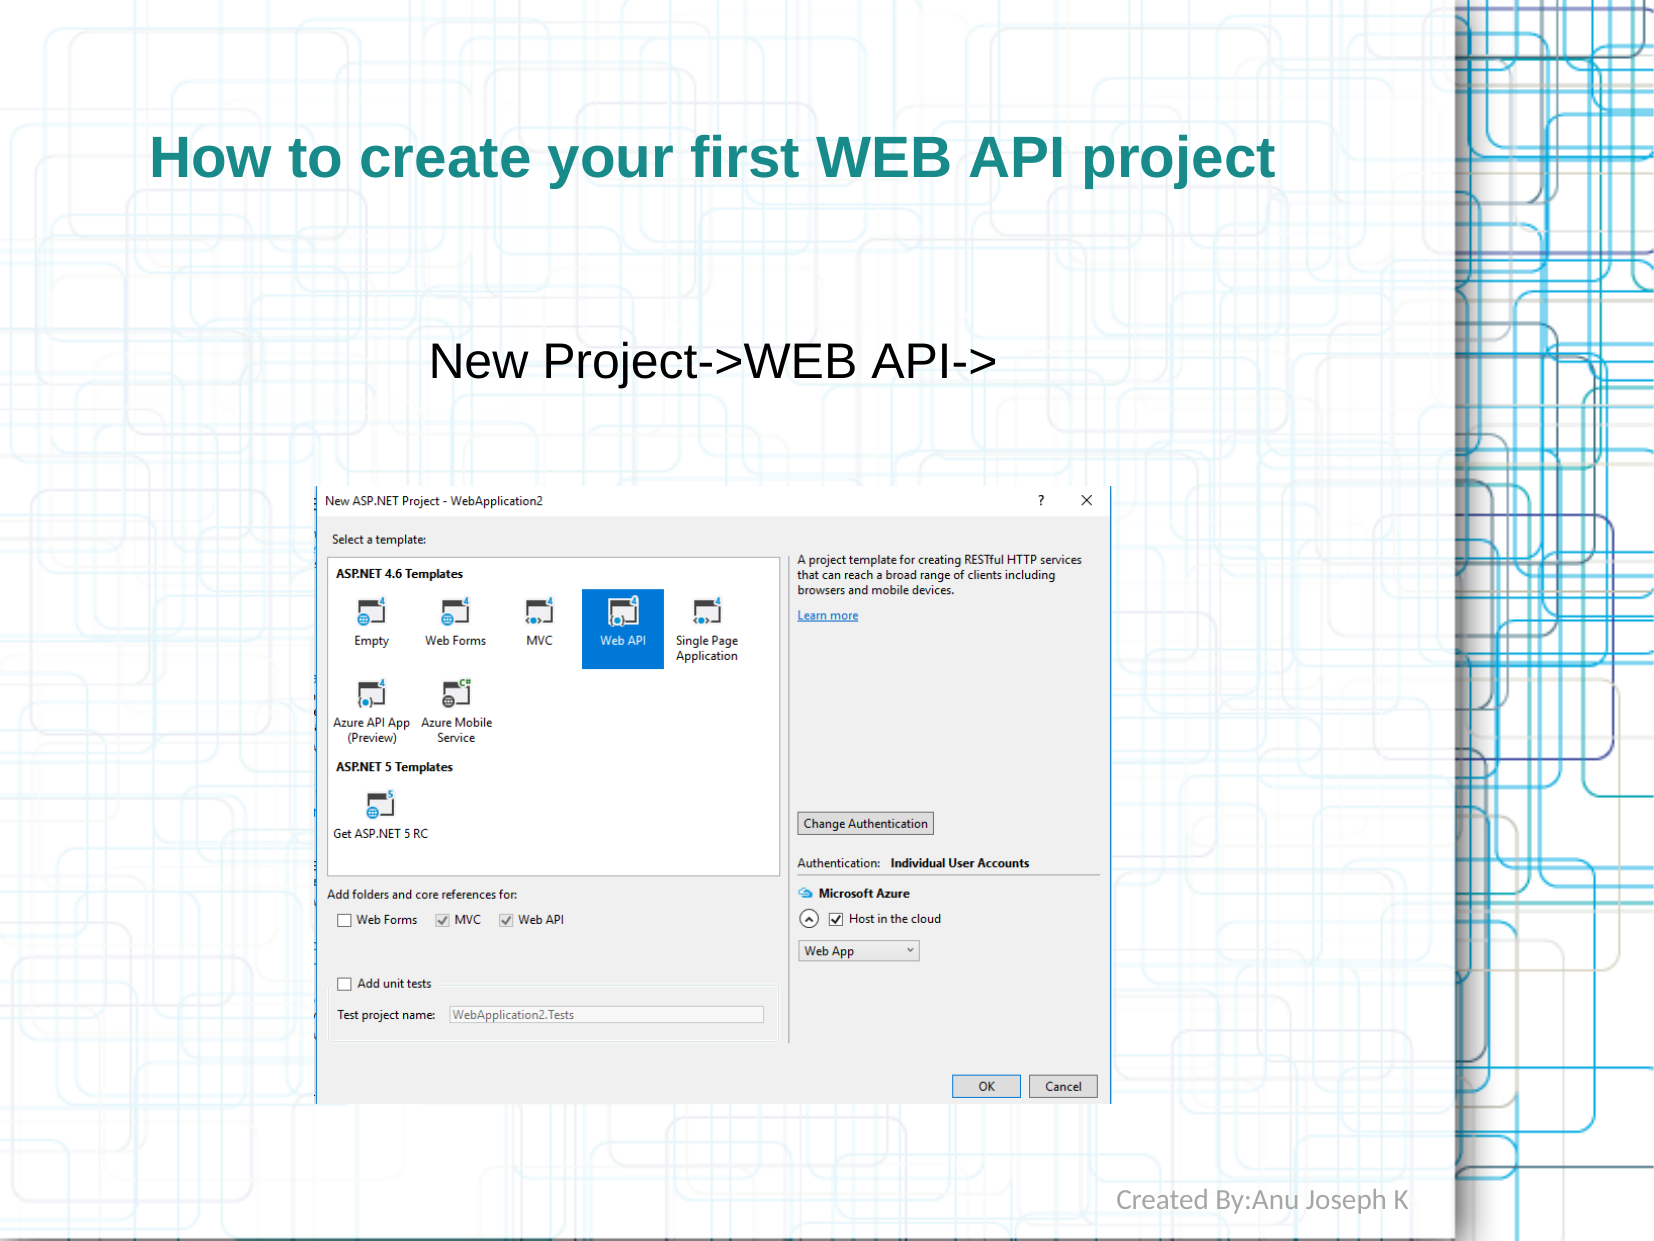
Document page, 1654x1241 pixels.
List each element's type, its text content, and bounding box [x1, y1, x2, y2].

subtitle New Project->WEB API-> [93, 328, 1334, 1162]
title How to create your first WEB API project [93, 70, 1334, 189]
picture [314, 486, 1112, 1104]
